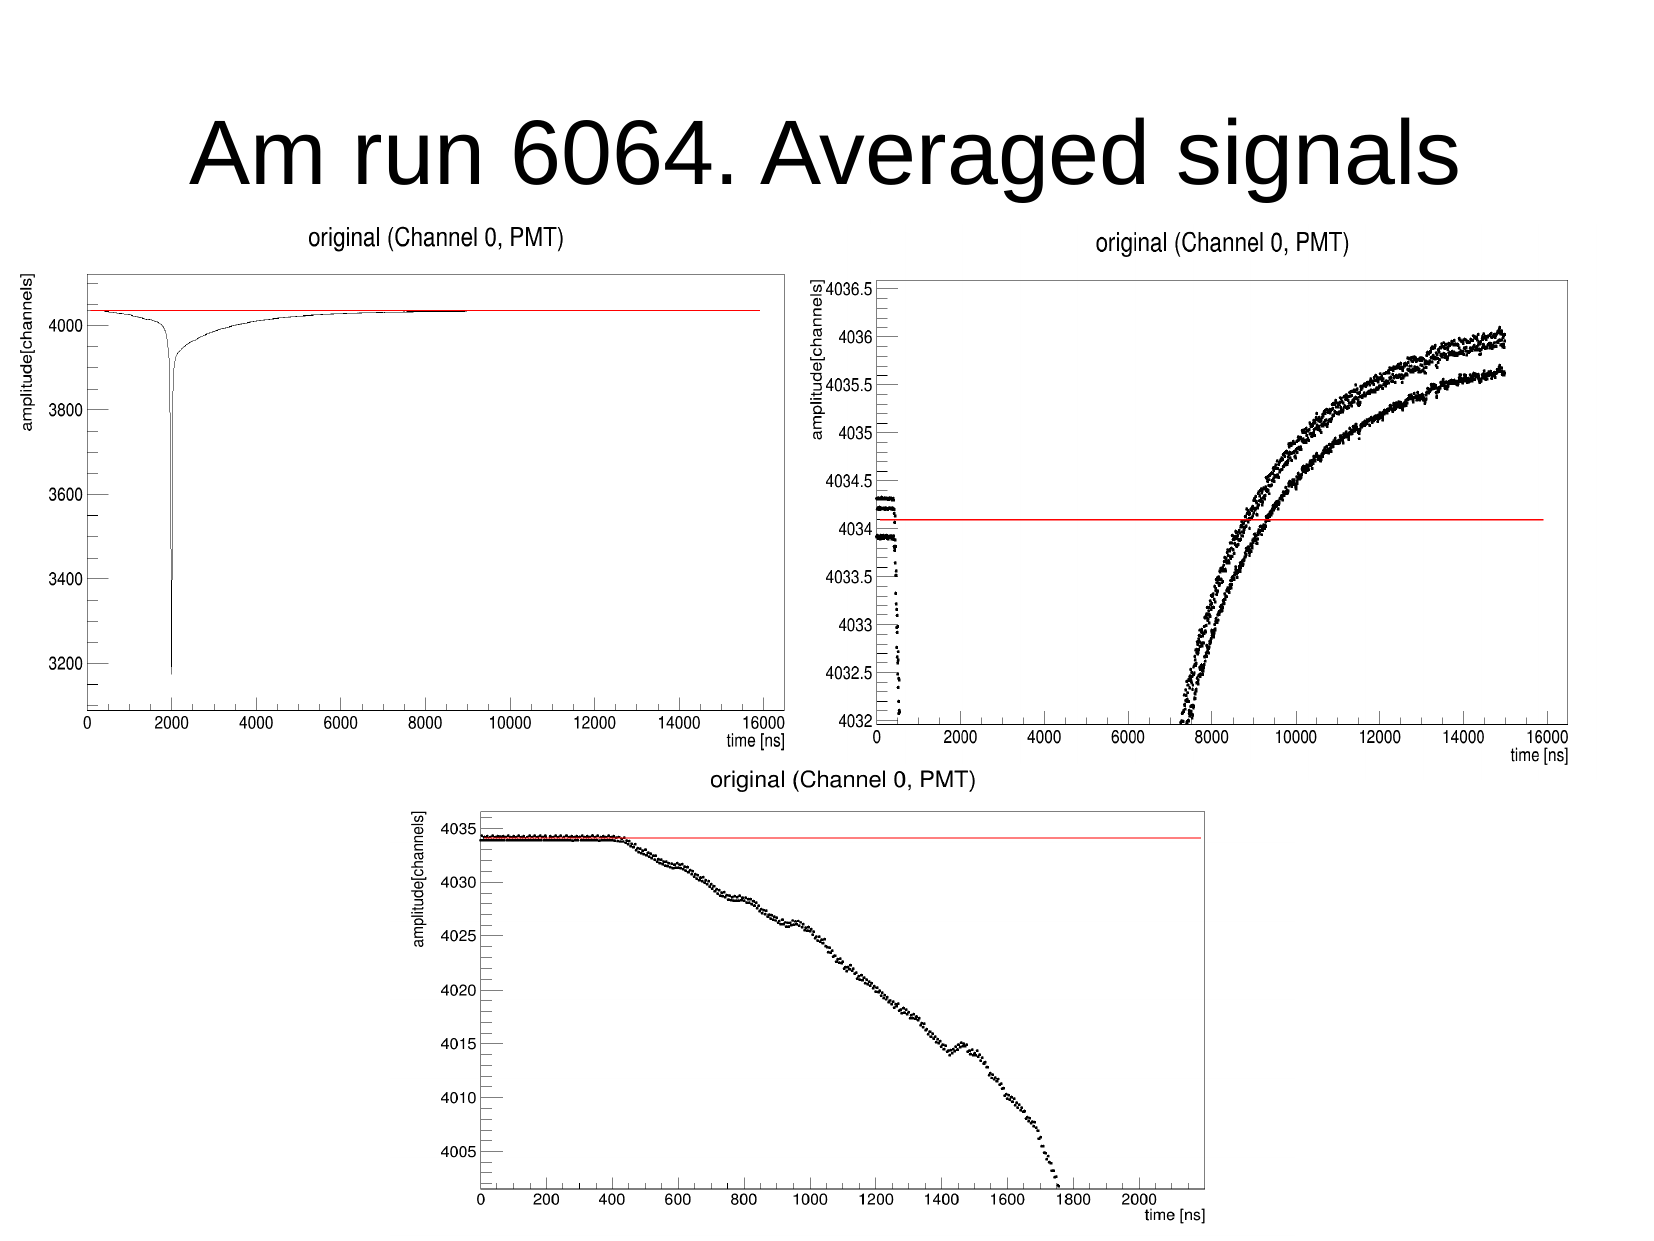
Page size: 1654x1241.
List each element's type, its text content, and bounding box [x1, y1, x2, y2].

title Am run 6064. Averaged signals [82, 49, 1571, 224]
picture [0, 219, 1654, 1236]
